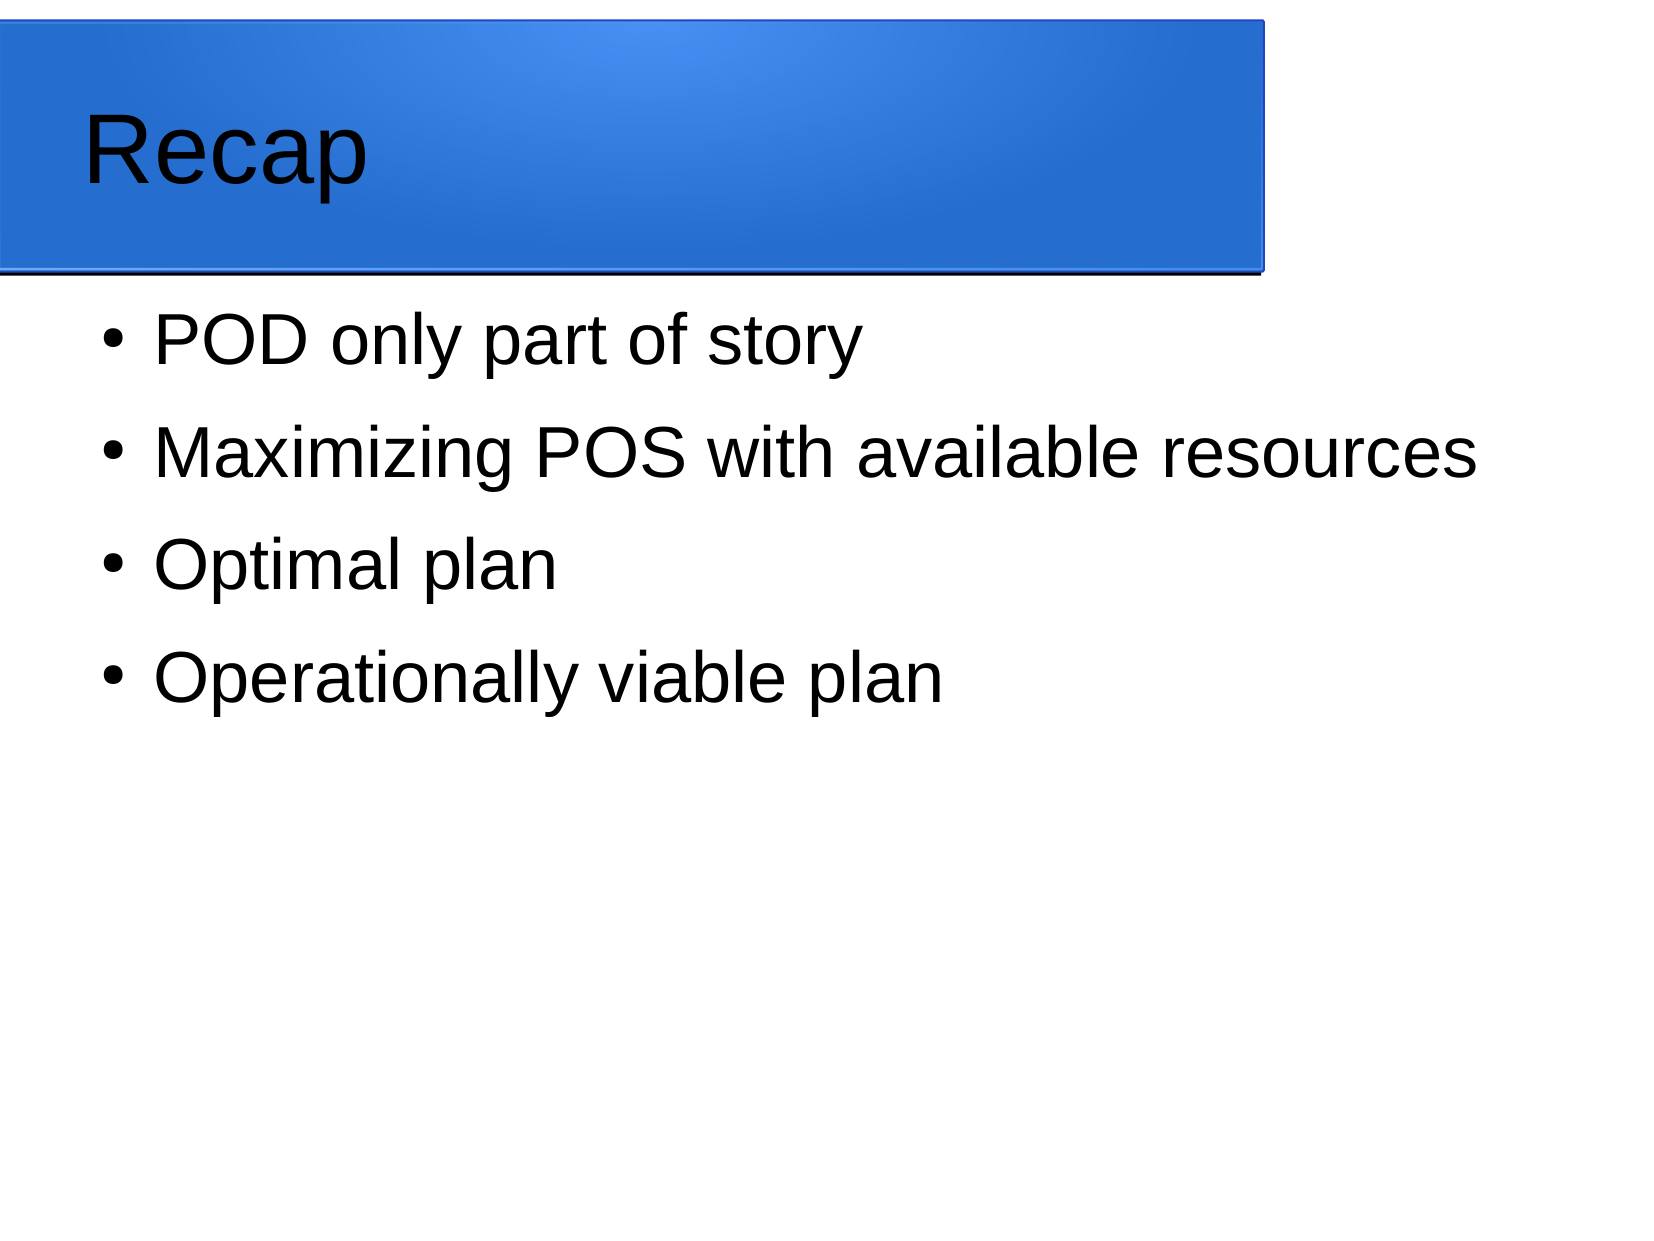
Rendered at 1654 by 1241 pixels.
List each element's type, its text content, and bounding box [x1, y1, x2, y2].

list POD only part of story Maximizing POS with available resources Optimal plan Operationally viable plan [82, 299, 1571, 1019]
title Recap [82, 47, 1235, 252]
